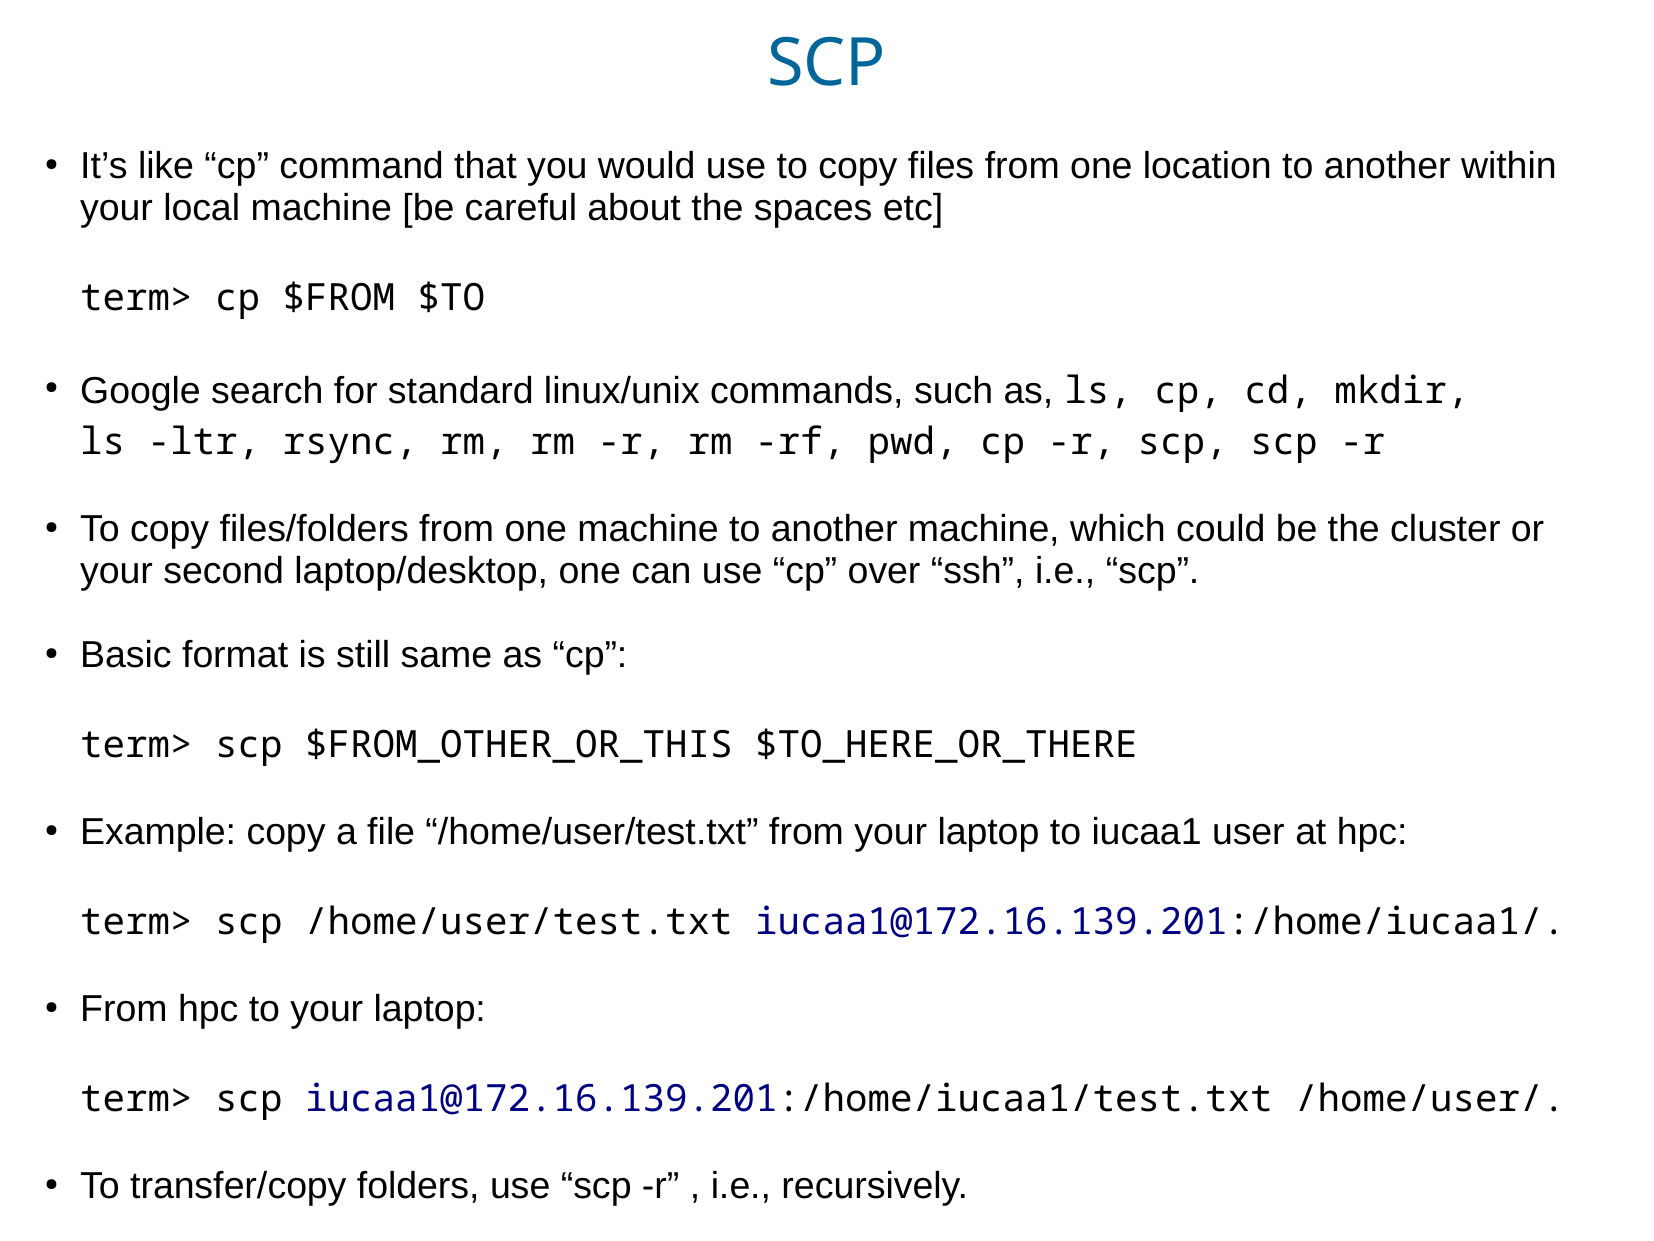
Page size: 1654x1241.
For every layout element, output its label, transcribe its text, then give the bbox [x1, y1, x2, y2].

text_box It’s like “cp” command that you would use to copy files from one location to another within your local machine [be careful about the spaces etc] term> cp $FROM $TO Google search for standard linux/unix commands, such as, ls, cp, cd, mkdir, ls -ltr, rsync, rm, rm -r, rm -rf, pwd, cp -r, scp, scp -r To copy files/folders from one machine to another machine, which could be the cluster or your second laptop/desktop, one can use “cp” over “ssh”, i.e., “scp”. Basic format is still same as “cp”: term> scp $FROM_OTHER_OR_THIS $TO_HERE_OR_THERE Example: copy a file “/home/user/test.txt” from your laptop to iucaa1 user at hpc: term> scp /home/user/test.txt iucaa1@172.16.139.201:/home/iucaa1/. From hpc to your laptop: term> scp iucaa1@172.16.139.201:/home/iucaa1/test.txt /home/user/. To transfer/copy folders, use “scp -r” , i.e., recursively. [30, 137, 1636, 1230]
title SCP [82, 13, 1571, 106]
